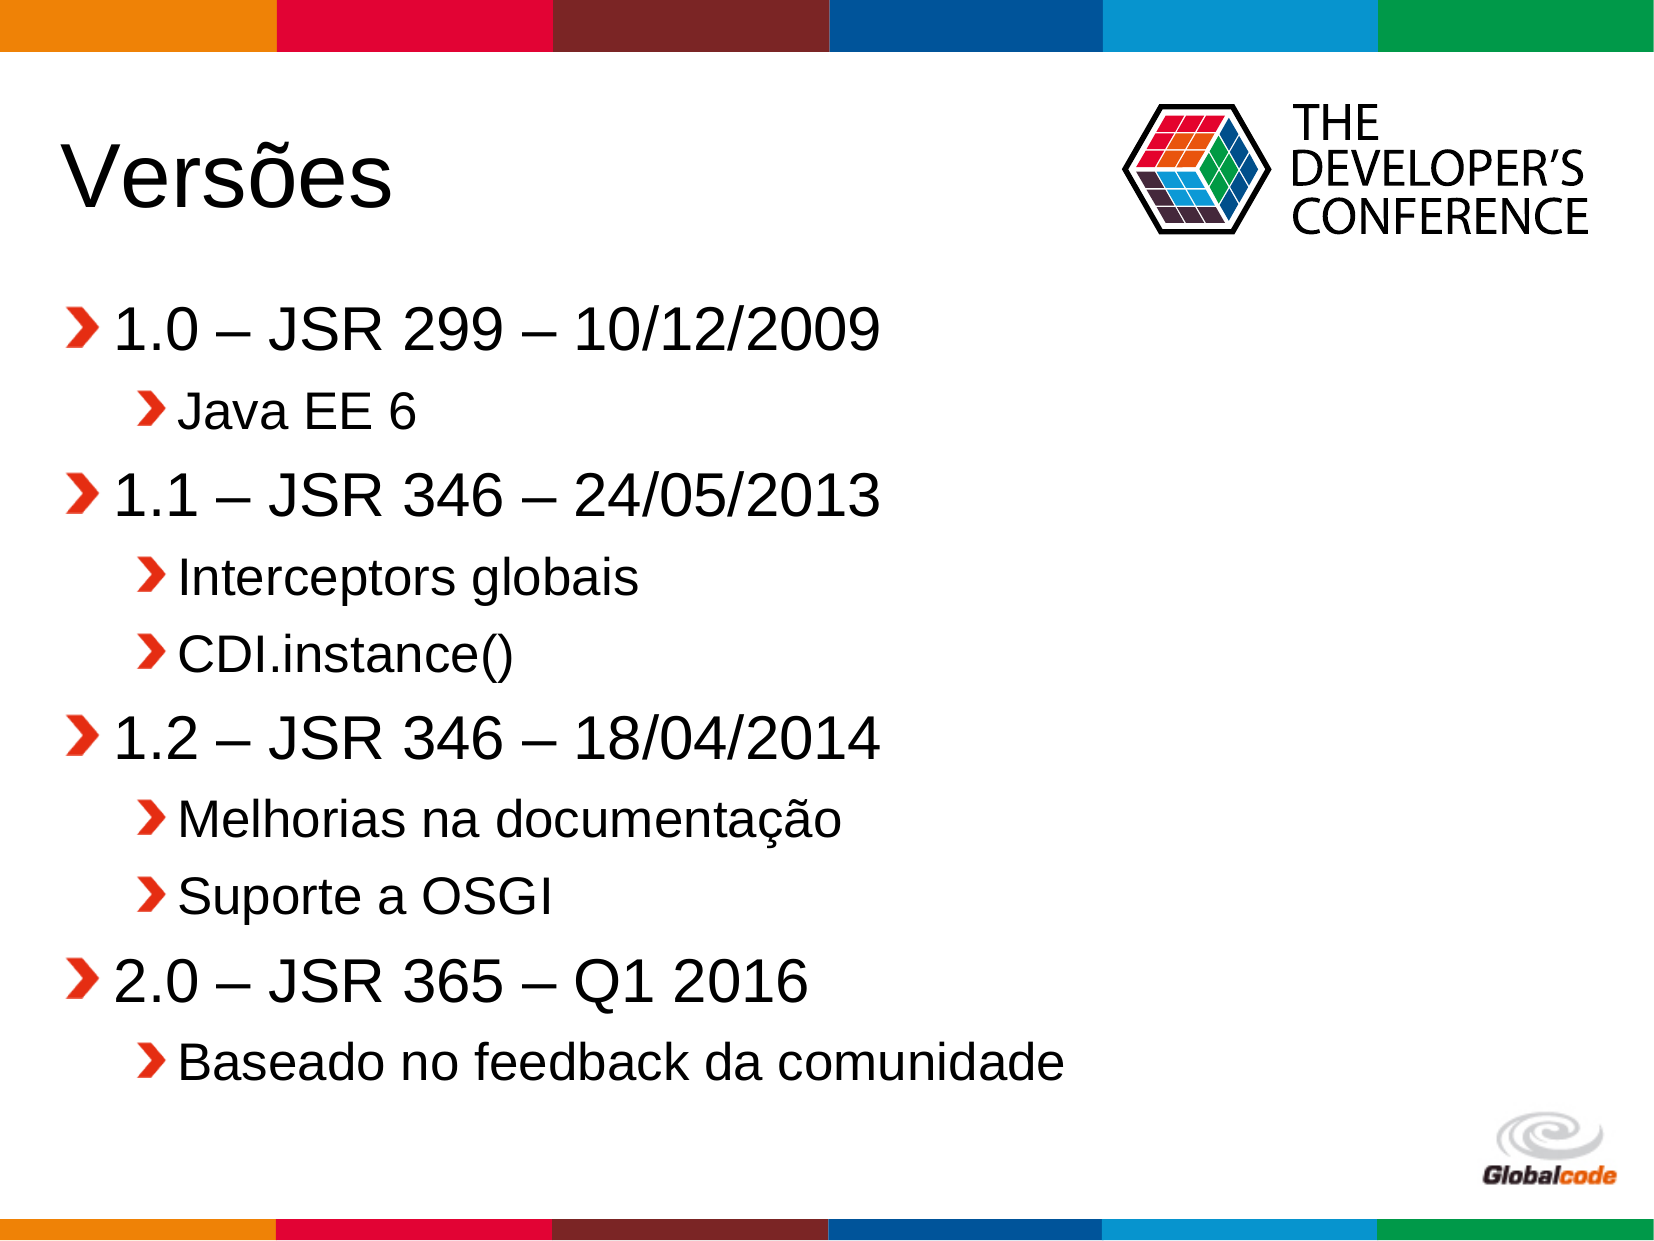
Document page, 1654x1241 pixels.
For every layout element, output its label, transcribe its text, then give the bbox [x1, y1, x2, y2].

list 1.0 – JSR 299 – 10/12/2009 Java EE 6 1.1 – JSR 346 – 24/05/2013 Interceptors globais CDI.instance() 1.2 – JSR 346 – 18/04/2014 Melhorias na documentação Suporte a OSGI 2.0 – JSR 365 – Q1 2016 Baseado no feedback da comunidade [45, 281, 1609, 1102]
title Versões [45, 87, 1075, 256]
picture [1464, 1062, 1638, 1219]
